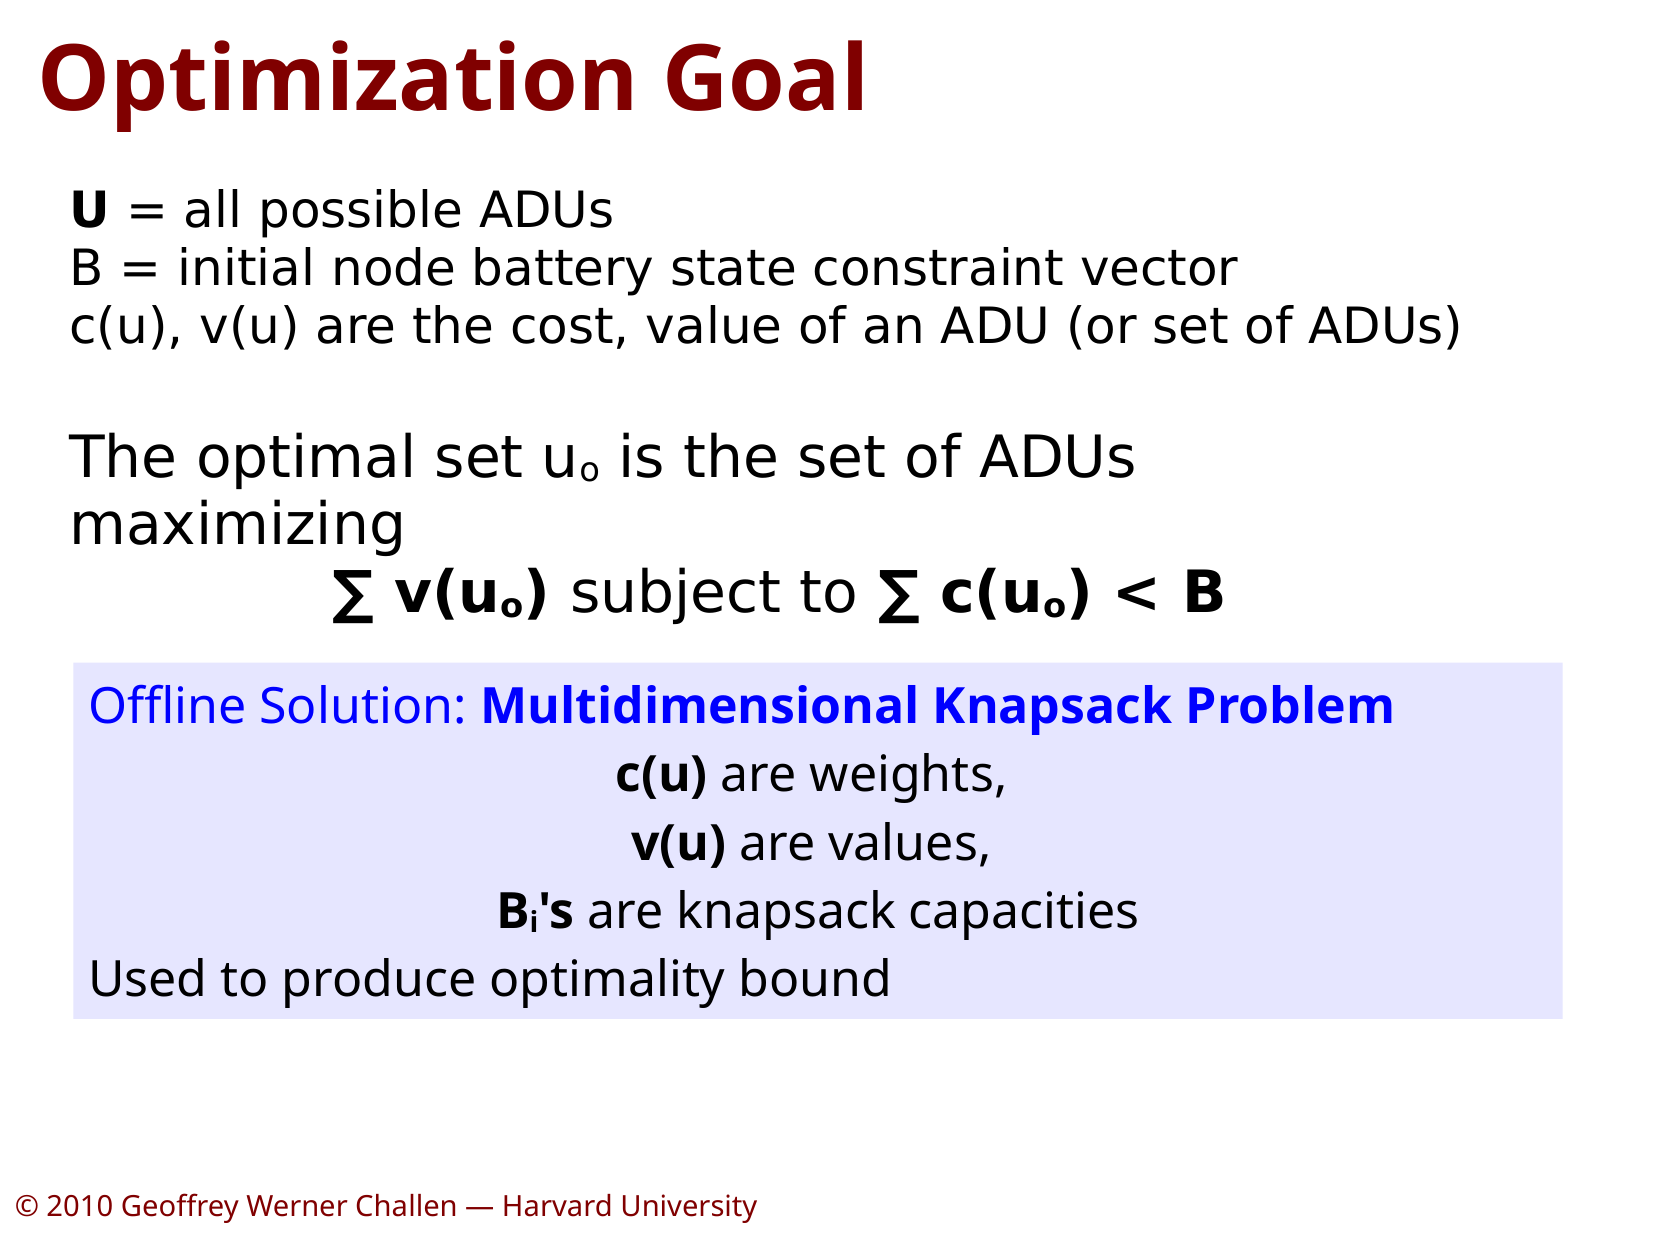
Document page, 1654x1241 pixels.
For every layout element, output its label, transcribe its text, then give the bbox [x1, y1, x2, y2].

text_box Offline Solution: Multidimensional Knapsack Problem c(u) are weights, v(u) are values, Bi's are knapsack capacities Used to produce optimality bound [73, 662, 1563, 988]
title Optimization Goal [0, 0, 1654, 151]
text_box U = all possible ADUs B = initial node battery state constraint vector c(u), v(u) are the cost, value of an ADU (or set of ADUs) The optimal set uo is the set of ADUs maximizing ∑ v(uo) subject to ∑ c(uo) < B [54, 173, 1505, 673]
